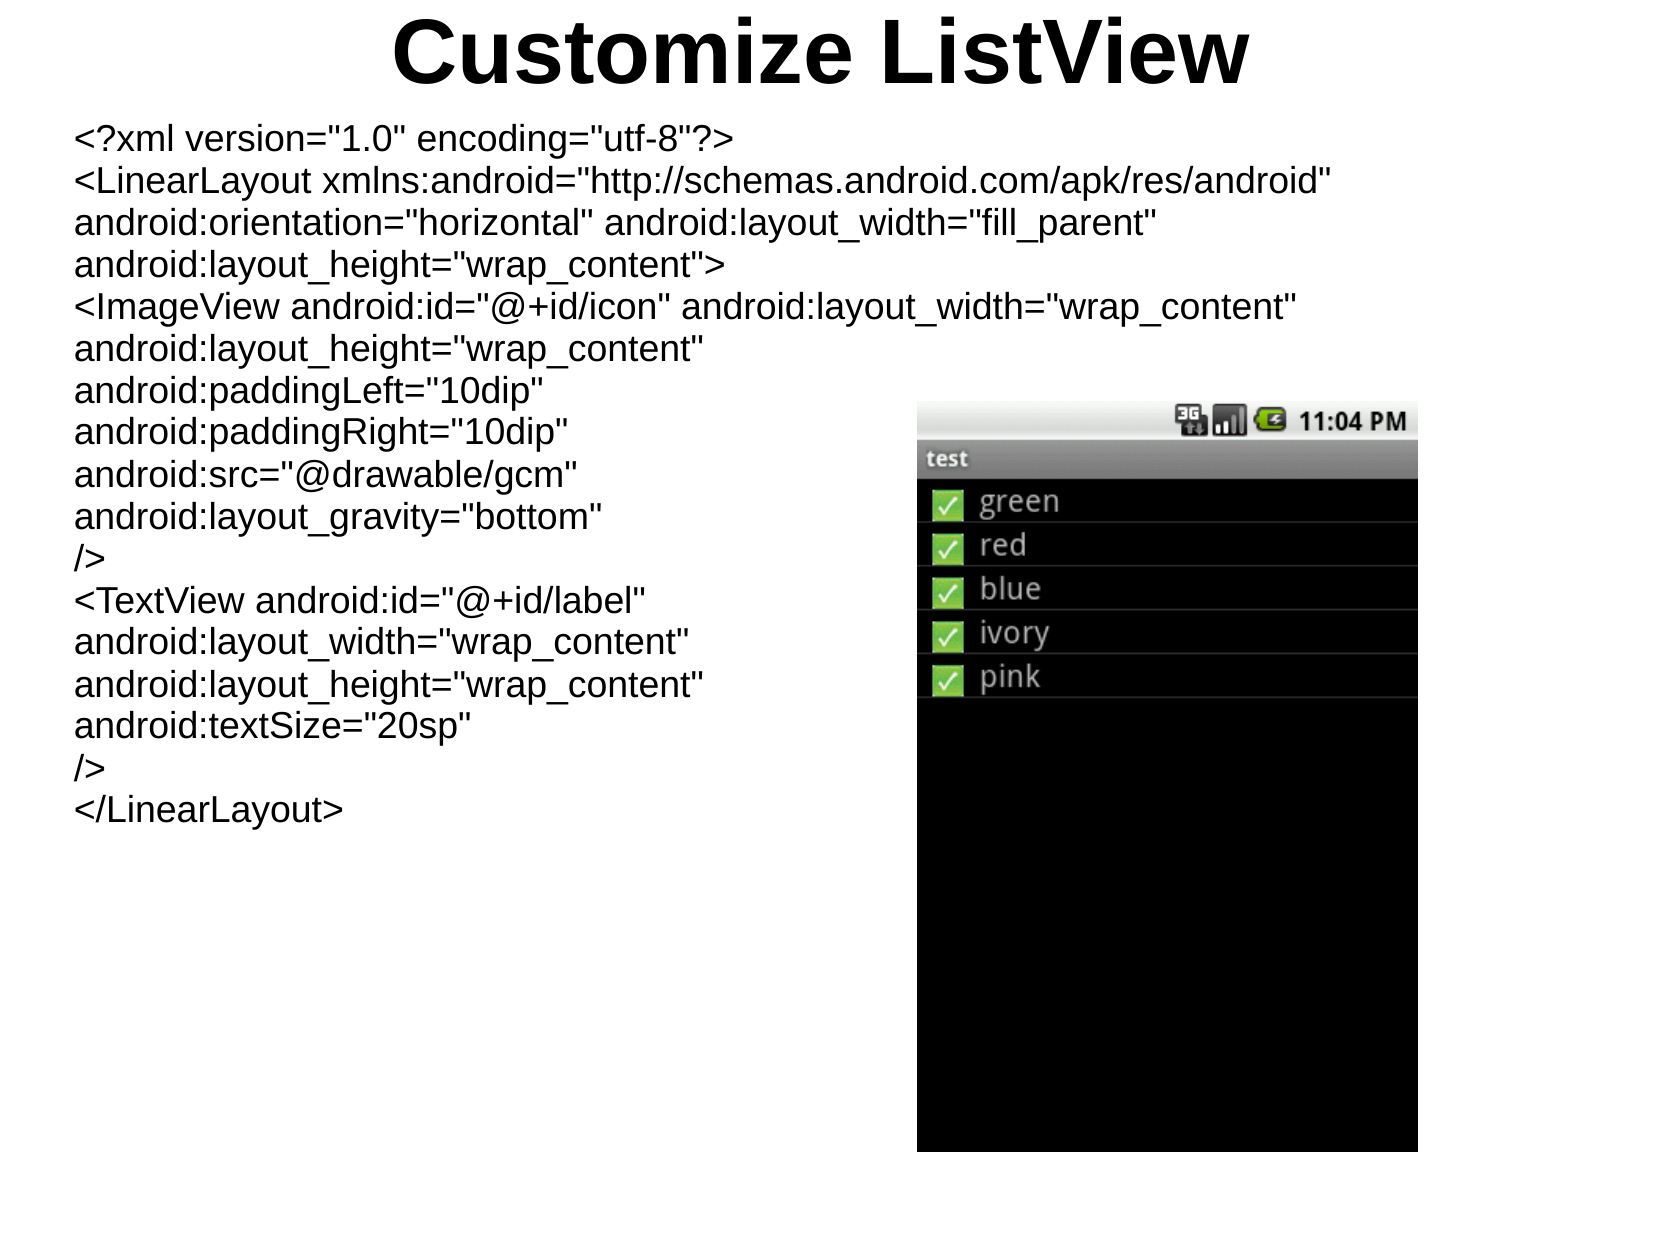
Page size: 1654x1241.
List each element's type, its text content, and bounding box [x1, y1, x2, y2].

text_box <?xml version="1.0" encoding="utf-8"?> <LinearLayout xmlns:android="http://schemas.android.com/apk/res/android" android:orientation="horizontal" android:layout_width="fill_parent" android:layout_height="wrap_content"> <ImageView android:id="@+id/icon" android:layout_width="wrap_content" android:layout_height="wrap_content" android:paddingLeft="10dip" android:paddingRight="10dip" android:src="@drawable/gcm" android:layout_gravity="bottom" /> <TextView android:id="@+id/label" android:layout_width="wrap_content" android:layout_height="wrap_content" android:textSize="20sp" /> </LinearLayout> [59, 109, 1609, 1123]
picture [917, 401, 1418, 1152]
title Customize ListView [76, 0, 1565, 109]
